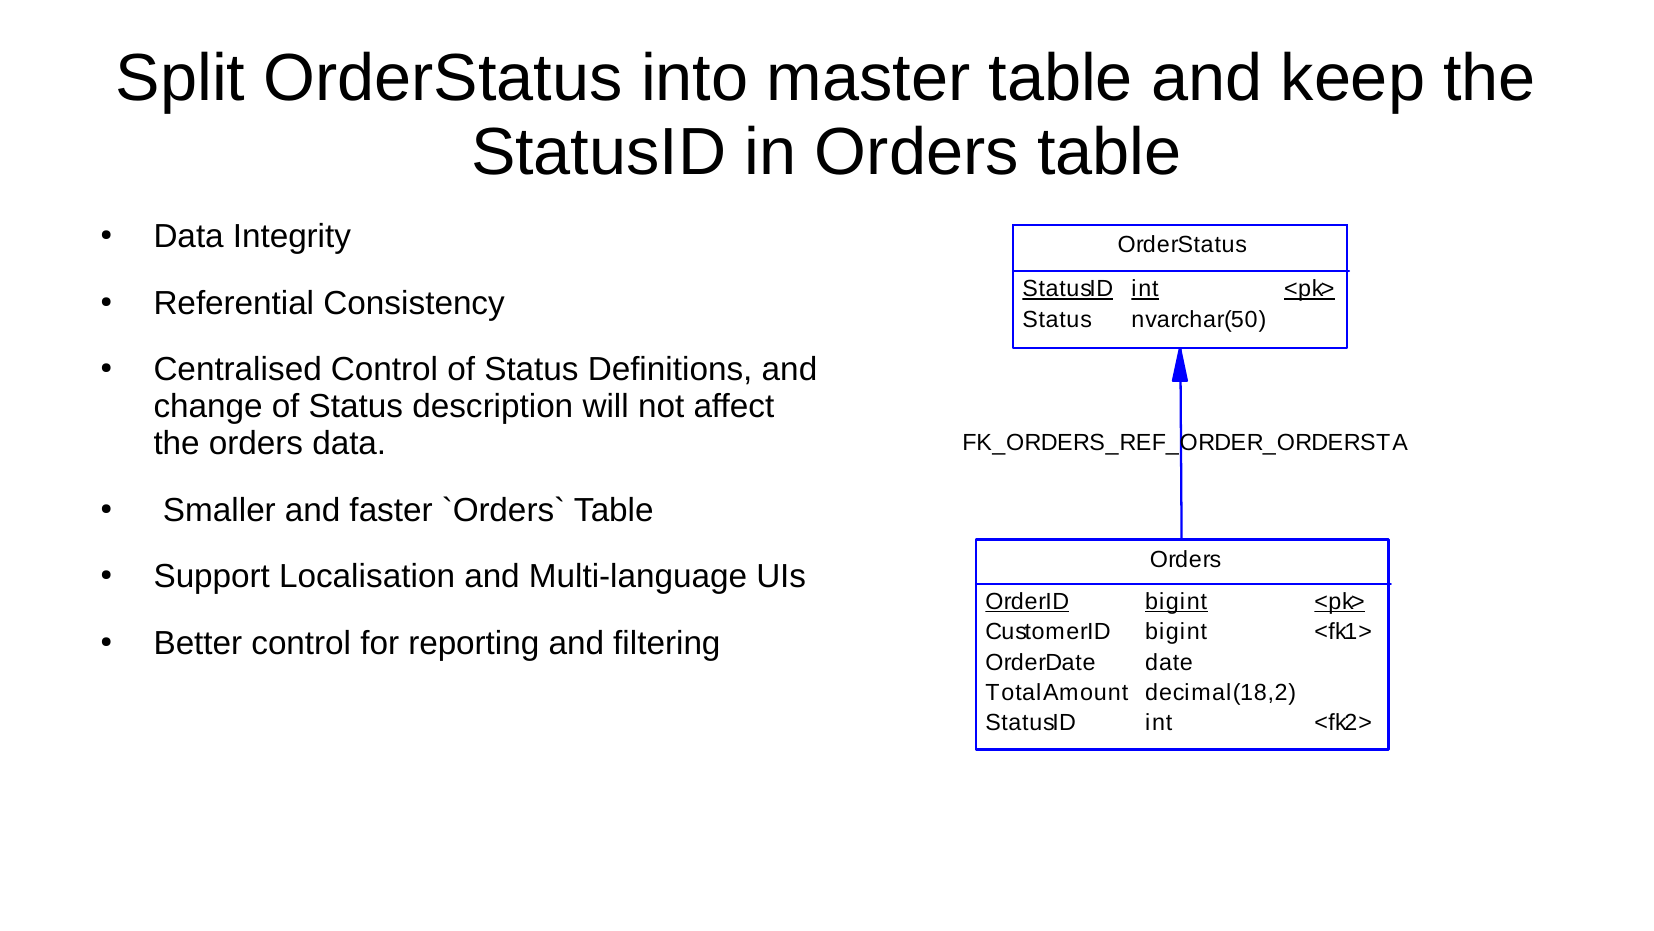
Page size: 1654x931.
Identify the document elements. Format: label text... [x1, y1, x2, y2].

title Split OrderStatus into master table and keep the StatusID in Orders table [82, 36, 1571, 193]
list Data Integrity Referential Consistency Centralised Control of Status Definitions, and change of Status description will not affect the orders data. Smaller and faster `Orders` Table Support Localisation and Multi-language UIs Better control for reporting and filtering [82, 217, 827, 758]
picture [948, 224, 1536, 887]
